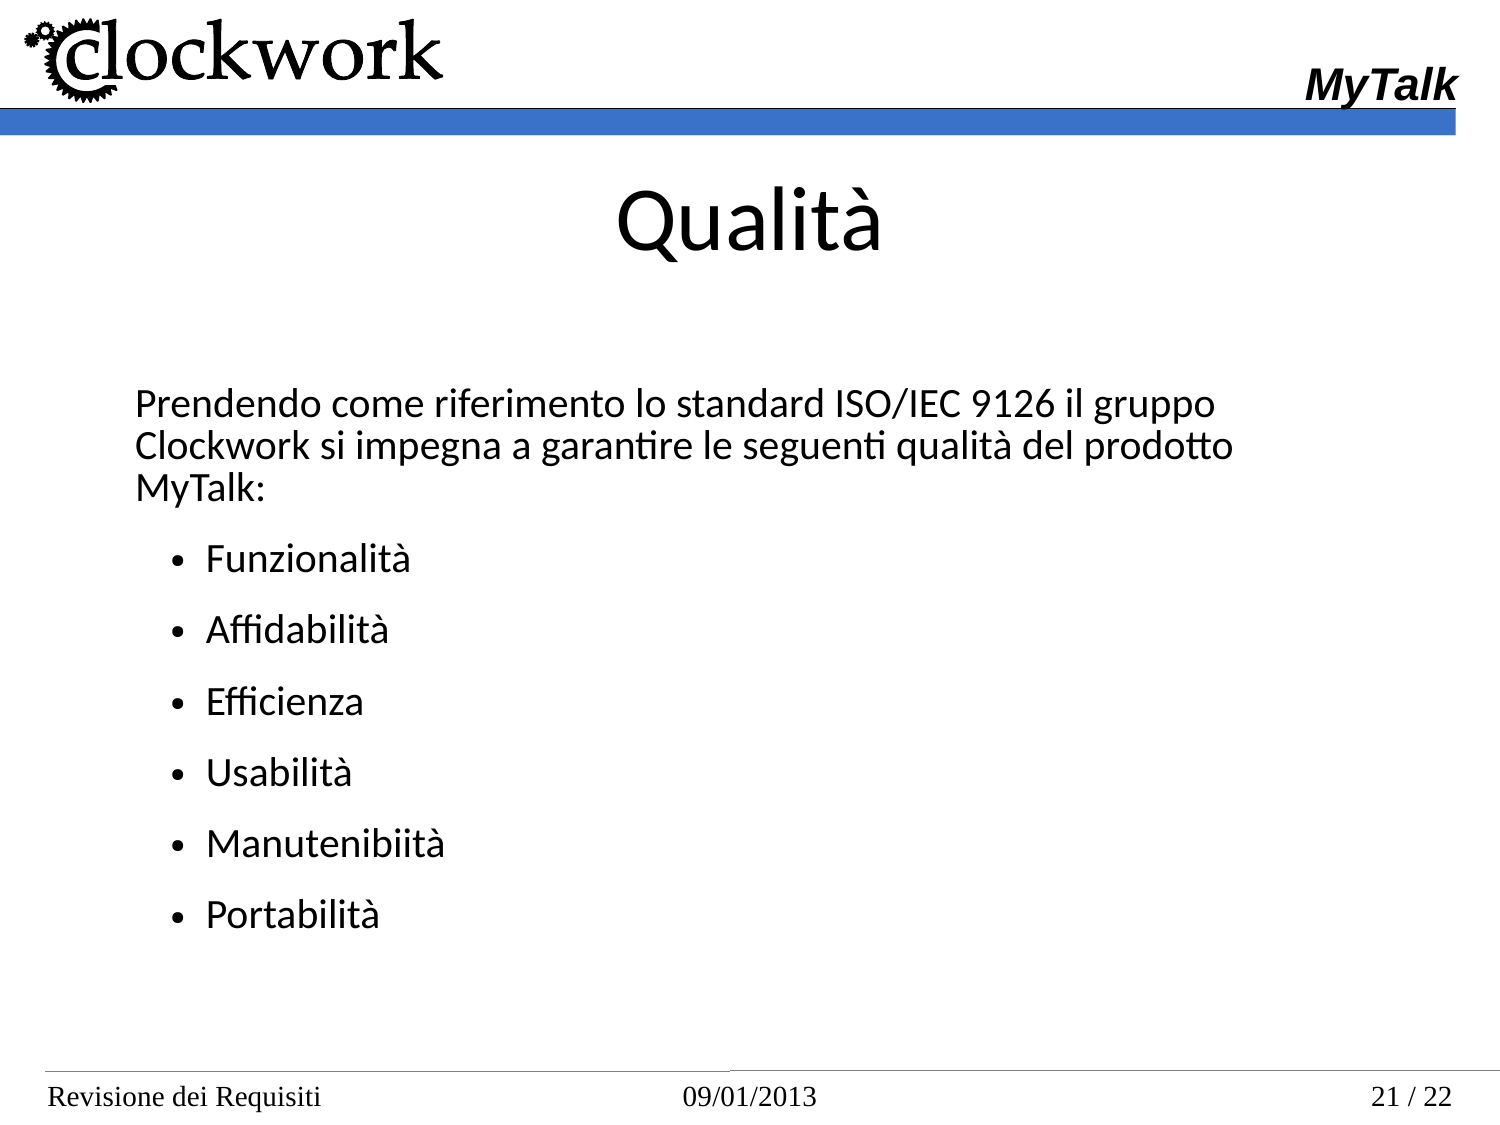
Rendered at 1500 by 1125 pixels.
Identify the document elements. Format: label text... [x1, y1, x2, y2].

title Qualità [75, 133, 1425, 322]
text_box Prendendo come riferimento lo standard ISO/IEC 9126 il gruppo Clockwork si impegna a garantire le seguenti qualità del prodotto MyTalk: Funzionalità Affidabilità Efficienza Usabilità Manutenibiità Portabilità [135, 291, 1366, 1035]
